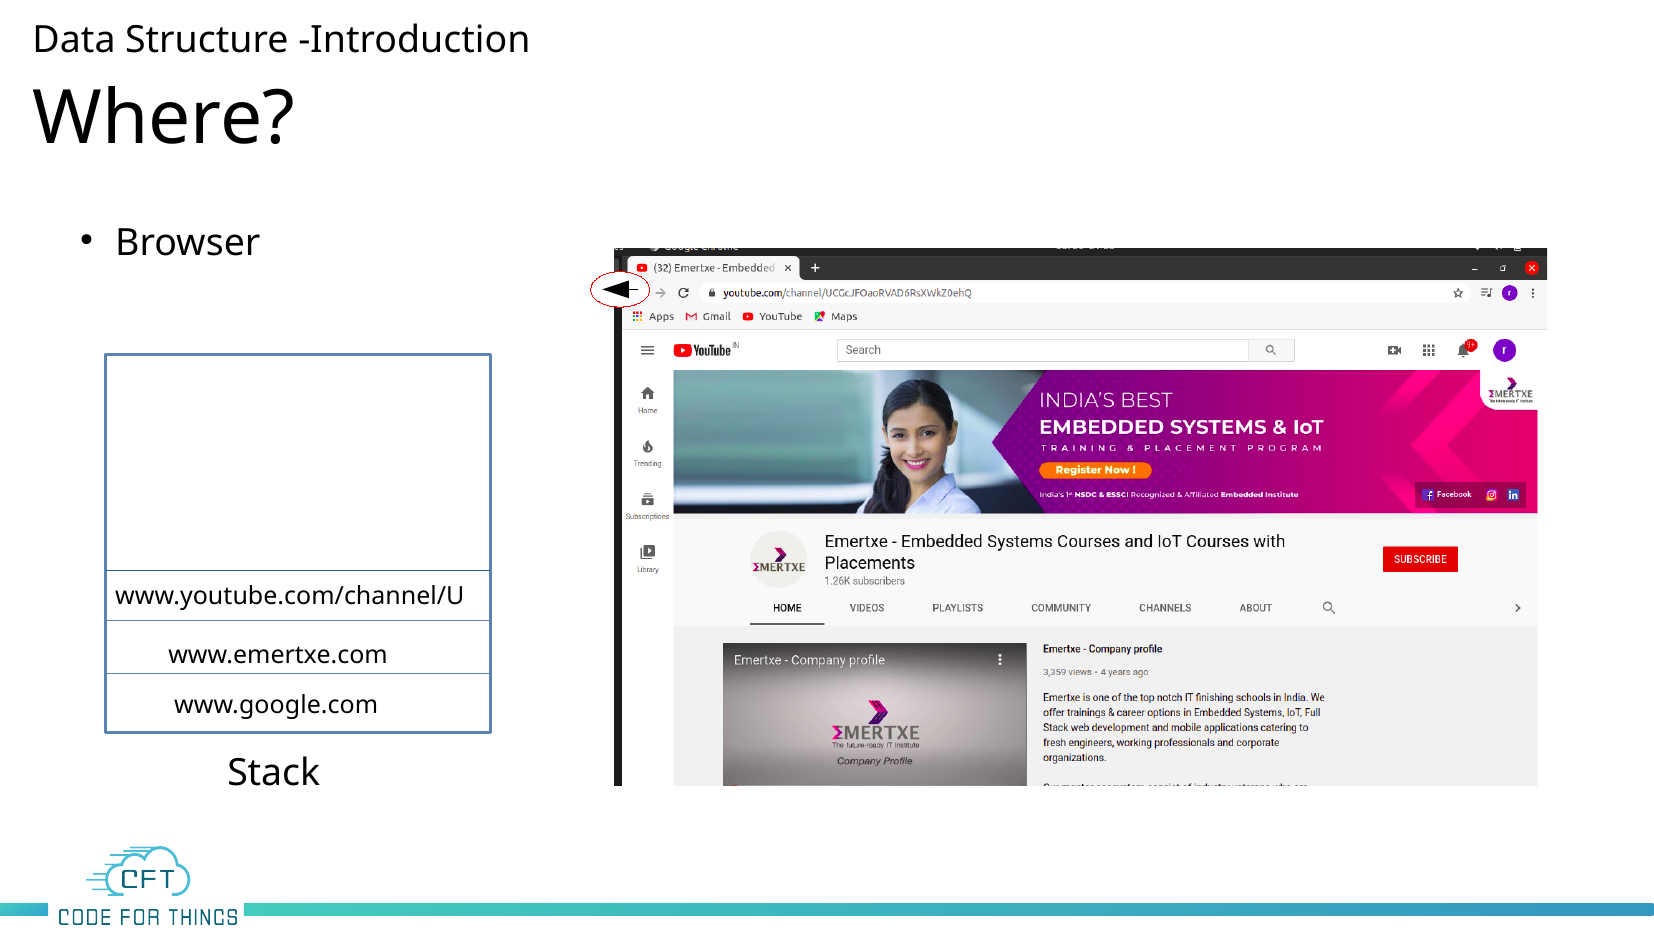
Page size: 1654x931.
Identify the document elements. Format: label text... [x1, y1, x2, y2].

text_box [105, 674, 491, 733]
title Data Structure -Introduction Where? [32, 12, 1184, 166]
text_box www.youtube.com/channel/U [100, 570, 502, 621]
text_box www.google.com [159, 679, 408, 724]
text_box www.emertxe.com [153, 629, 432, 674]
text_box [105, 621, 491, 673]
picture [59, 846, 237, 925]
text_box Stack [177, 738, 367, 797]
text_box [590, 271, 650, 308]
text_box Browser [64, 207, 449, 267]
text_box [105, 354, 491, 570]
picture [614, 248, 1548, 786]
